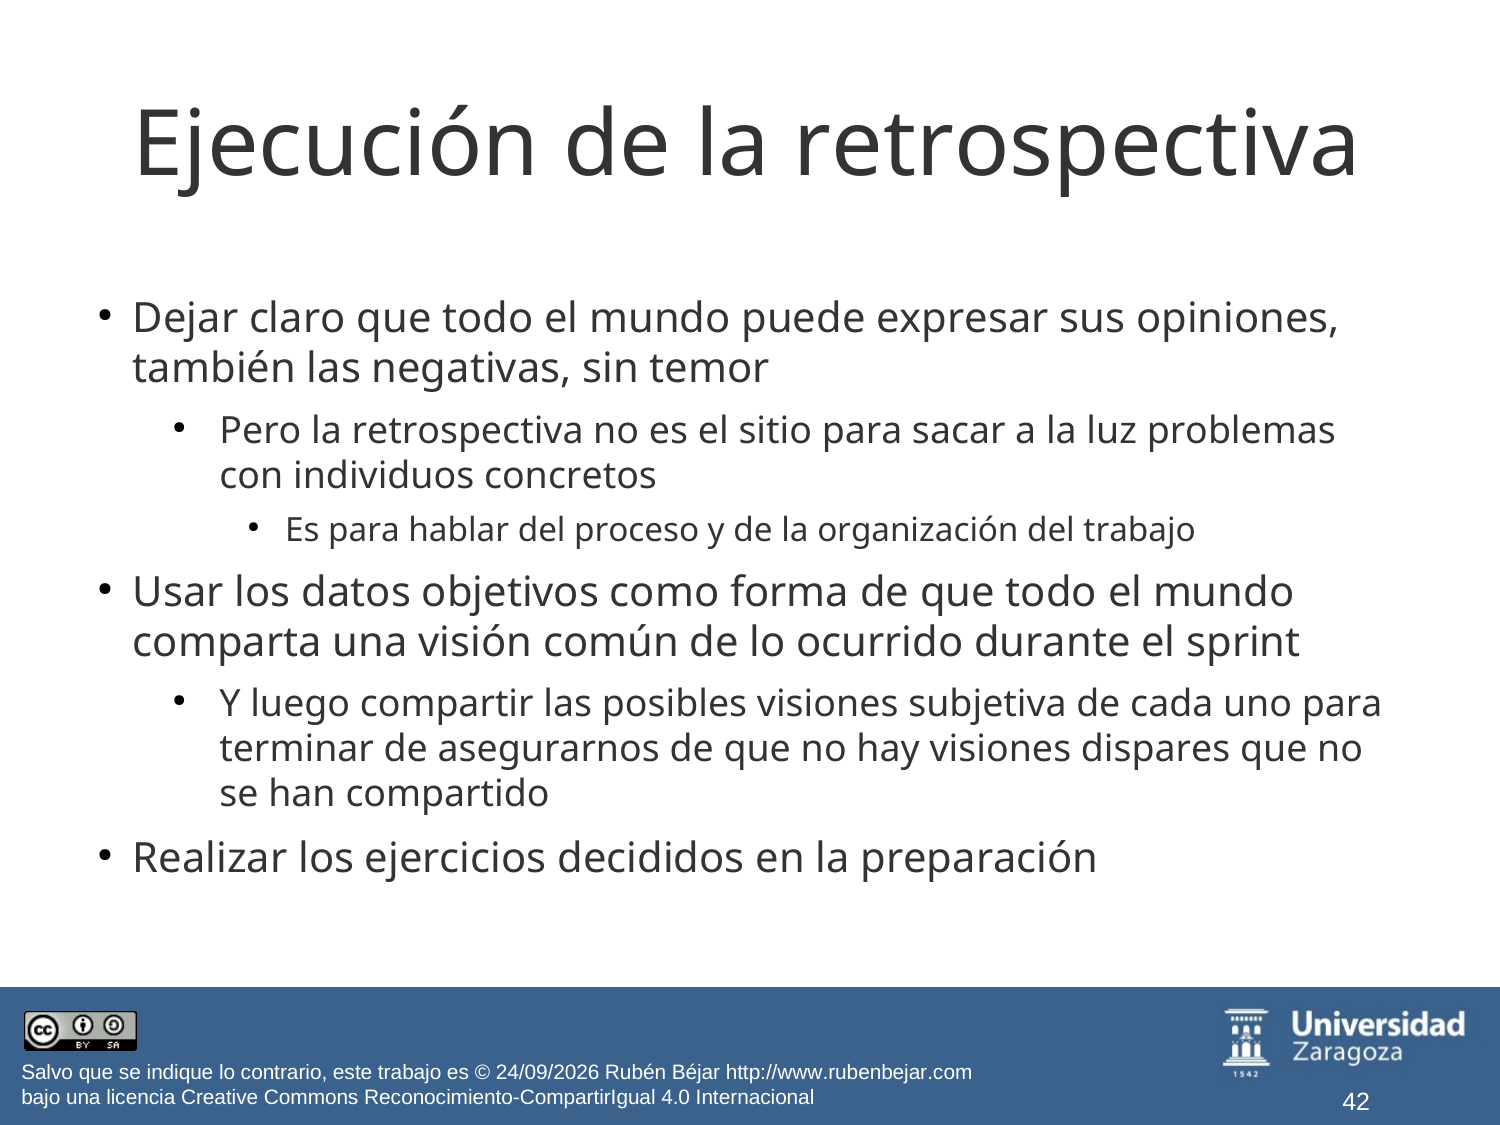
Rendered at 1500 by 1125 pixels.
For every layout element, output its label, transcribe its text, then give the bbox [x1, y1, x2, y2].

picture [0, 987, 1500, 1125]
title Ejecución de la retrospectiva [74, 21, 1420, 257]
list Dejar claro que todo el mundo puede expresar sus opiniones, también las negativas, sin temor Pero la retrospectiva no es el sitio para sacar a la luz problemas con individuos concretos Es para hablar del proceso y de la organización del trabajo Usar los datos objetivos como forma de que todo el mundo comparta una visión común de lo ocurrido durante el sprint Y luego compartir las posibles visiones subjetiva de cada uno para terminar de asegurarnos de que no hay visiones dispares que no se han compartido Realizar los ejercicios decididos en la preparación [82, 283, 1418, 936]
